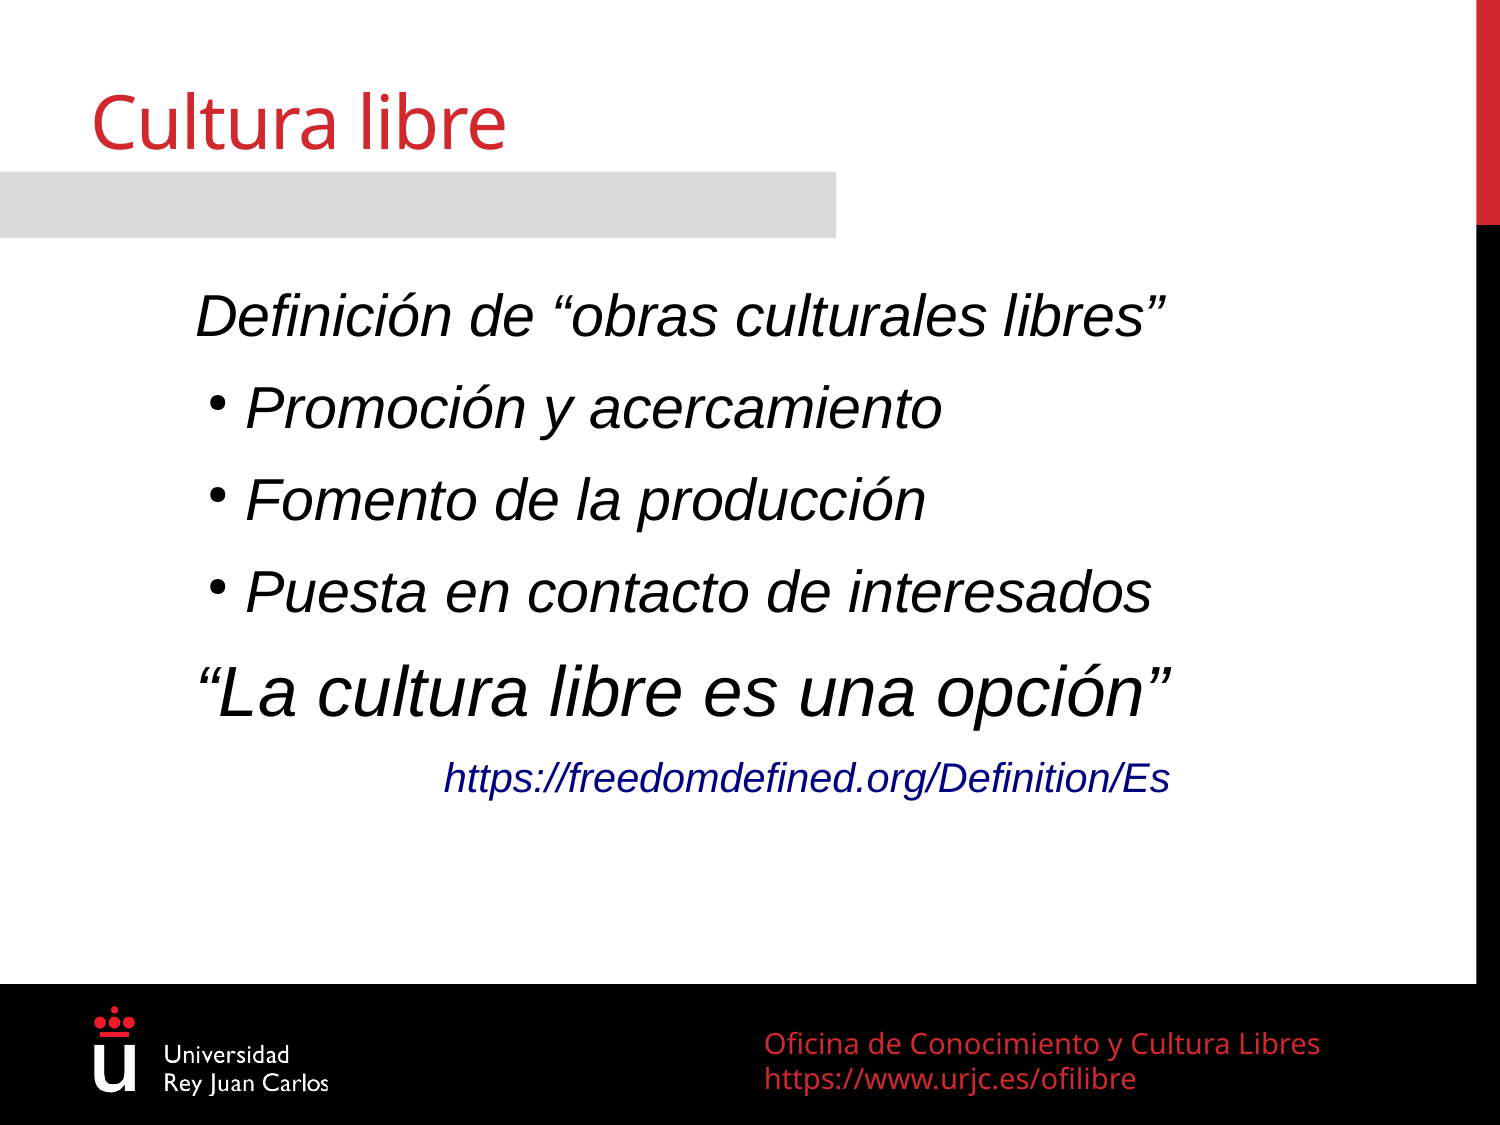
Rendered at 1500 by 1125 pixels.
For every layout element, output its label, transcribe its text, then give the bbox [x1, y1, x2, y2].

text_box [0, 171, 837, 238]
text_box Oficina de Conocimiento y Cultura Libres https://www.urjc.es/ofilibre [748, 1017, 1500, 1125]
text_box Cultura libre [0, 24, 1326, 172]
list Definición de “obras culturales libres” Promoción y acercamiento Fomento de la producción Puesta en contacto de interesados “La cultura libre es una opción” https://freedomdefined.org/Definition/Es [180, 270, 1276, 961]
picture [94, 1006, 328, 1096]
text_box [0, 984, 1500, 1125]
